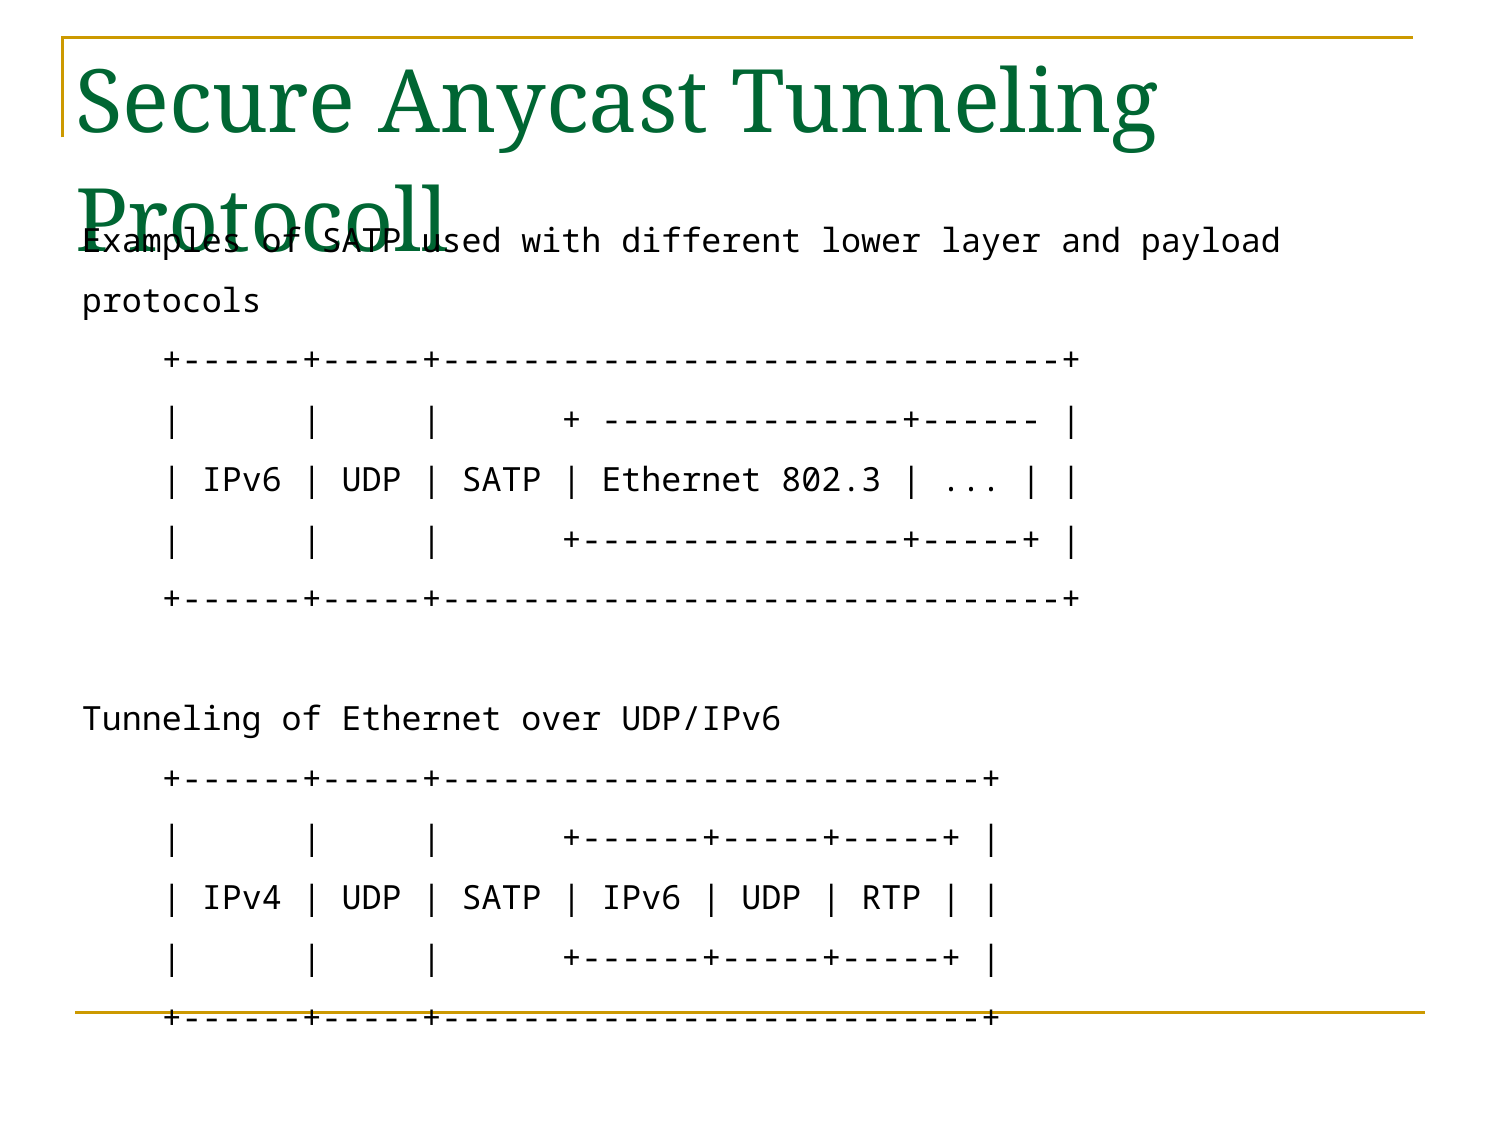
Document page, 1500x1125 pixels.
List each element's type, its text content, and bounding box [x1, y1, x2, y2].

subtitle Examples of SATP used with different lower layer and payload protocols +------+-----+-------------------------------+ | | | + ---------------+------ | | IPv6 | UDP | SATP | Ethernet 802.3 | ... | | | | | +----------------+-----+ | +------+-----+-------------------------------+ Tunneling of Ethernet over UDP/IPv6 +------+-----+---------------------------+ | | | +------+-----+-----+ | | IPv4 | UDP | SATP | IPv6 | UDP | RTP | | | | | +------+-----+-----+ | +------+-----+---------------------------+ [21, 265, 1424, 1051]
title Secure Anycast Tunneling Protocoll [75, 52, 1426, 264]
